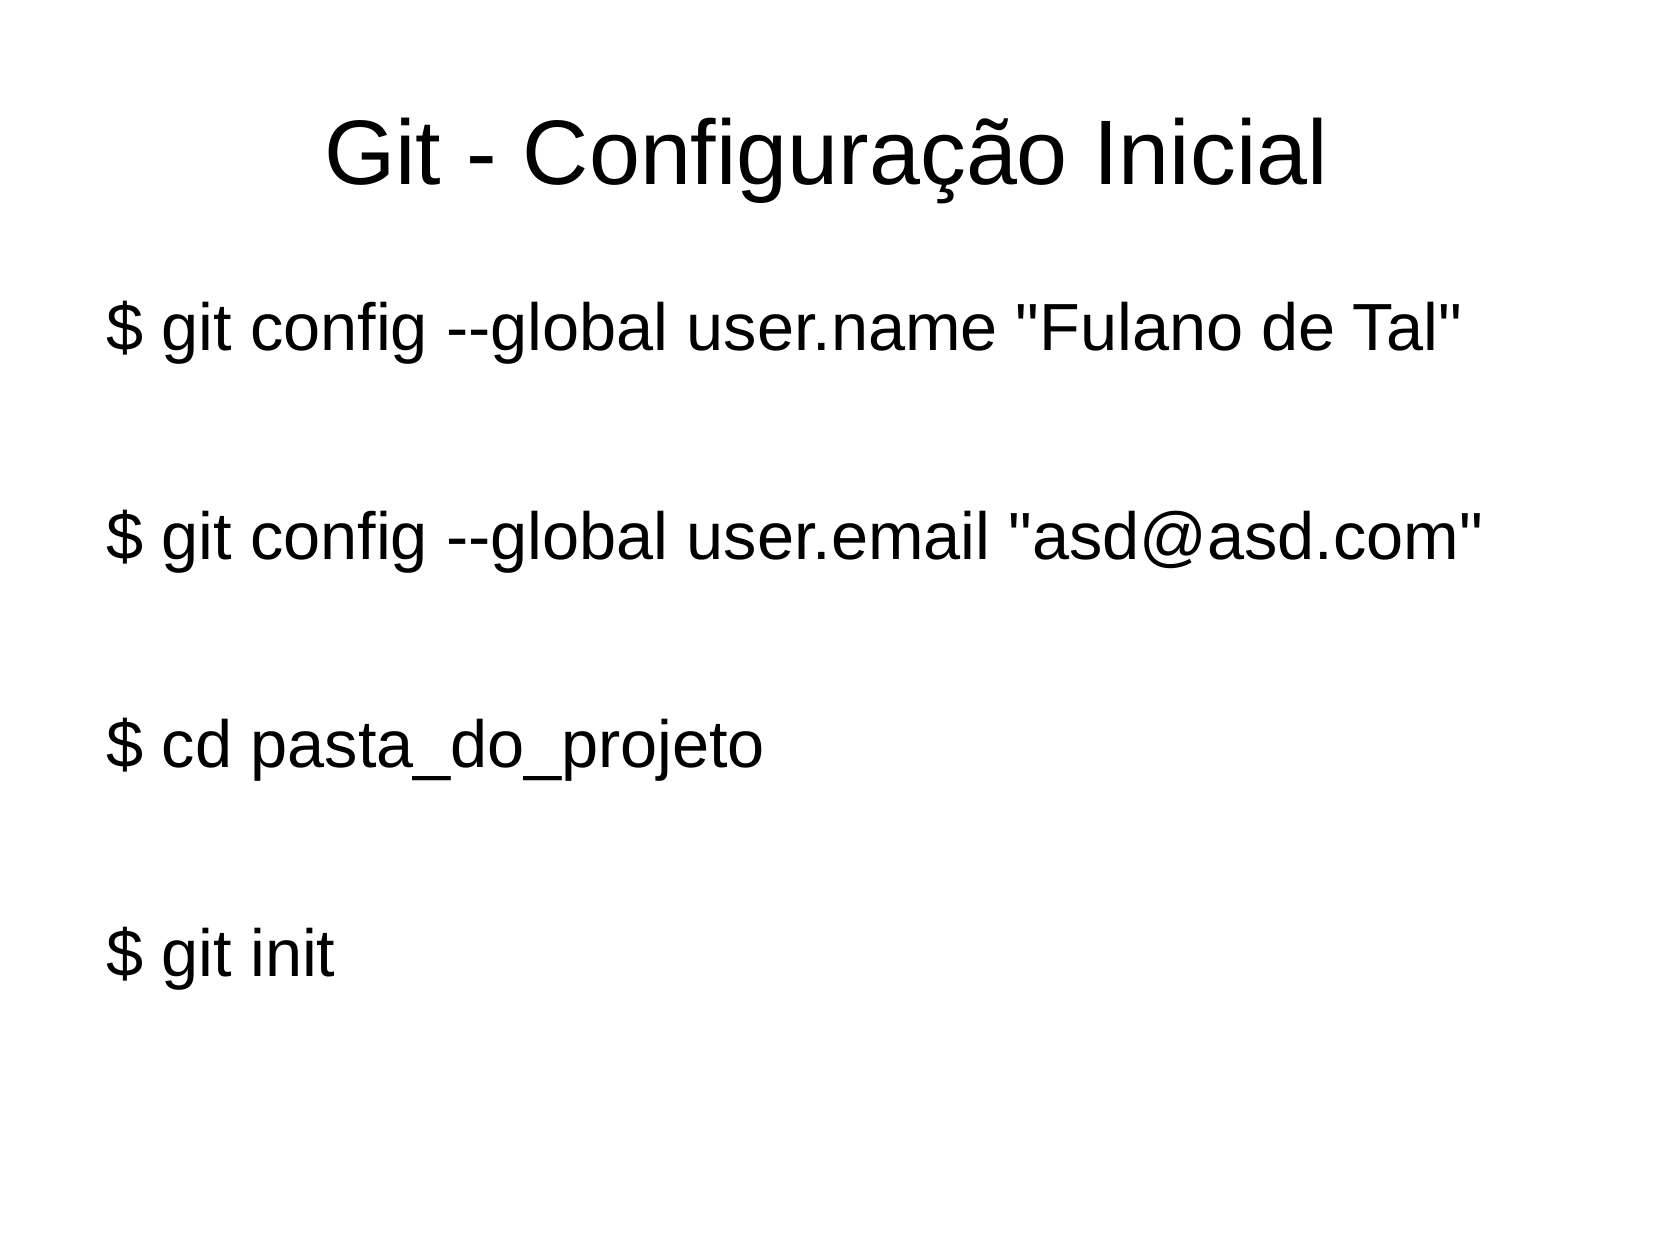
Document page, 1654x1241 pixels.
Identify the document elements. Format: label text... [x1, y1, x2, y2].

title Git - Configuração Inicial [82, 49, 1571, 257]
list $ git config --global user.name "Fulano de Tal" $ git config --global user.email "asd@asd.com" $ cd pasta_do_projeto $ git init [106, 290, 1572, 1158]
